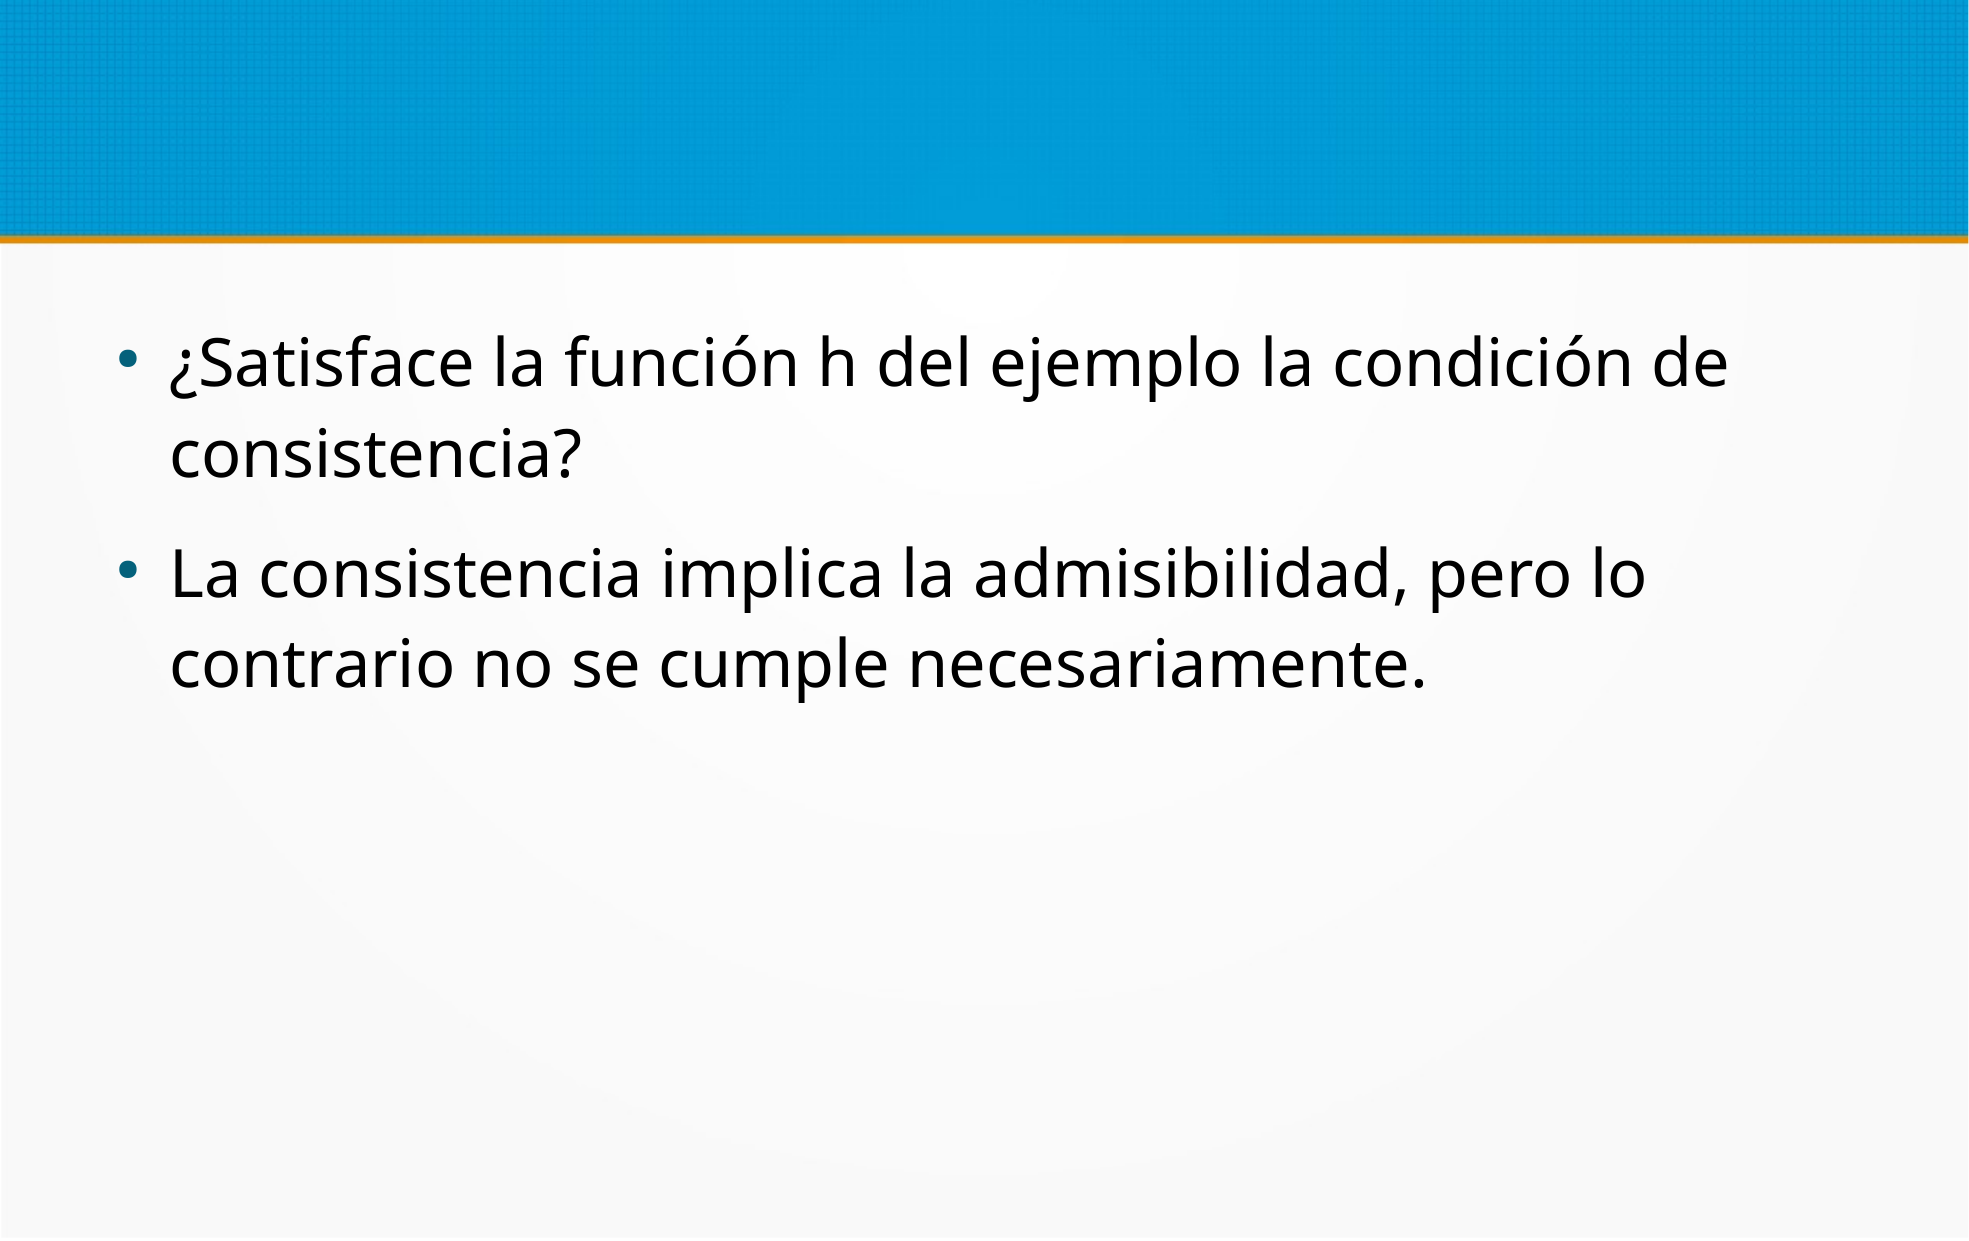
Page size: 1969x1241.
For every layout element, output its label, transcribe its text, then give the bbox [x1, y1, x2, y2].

list ¿Satisface la función h del ejemplo la condición de consistencia? La consistencia implica la admisibilidad, pero lo contrario no se cumple necesariamente. [98, 315, 1861, 1081]
picture [0, 233, 1969, 1241]
